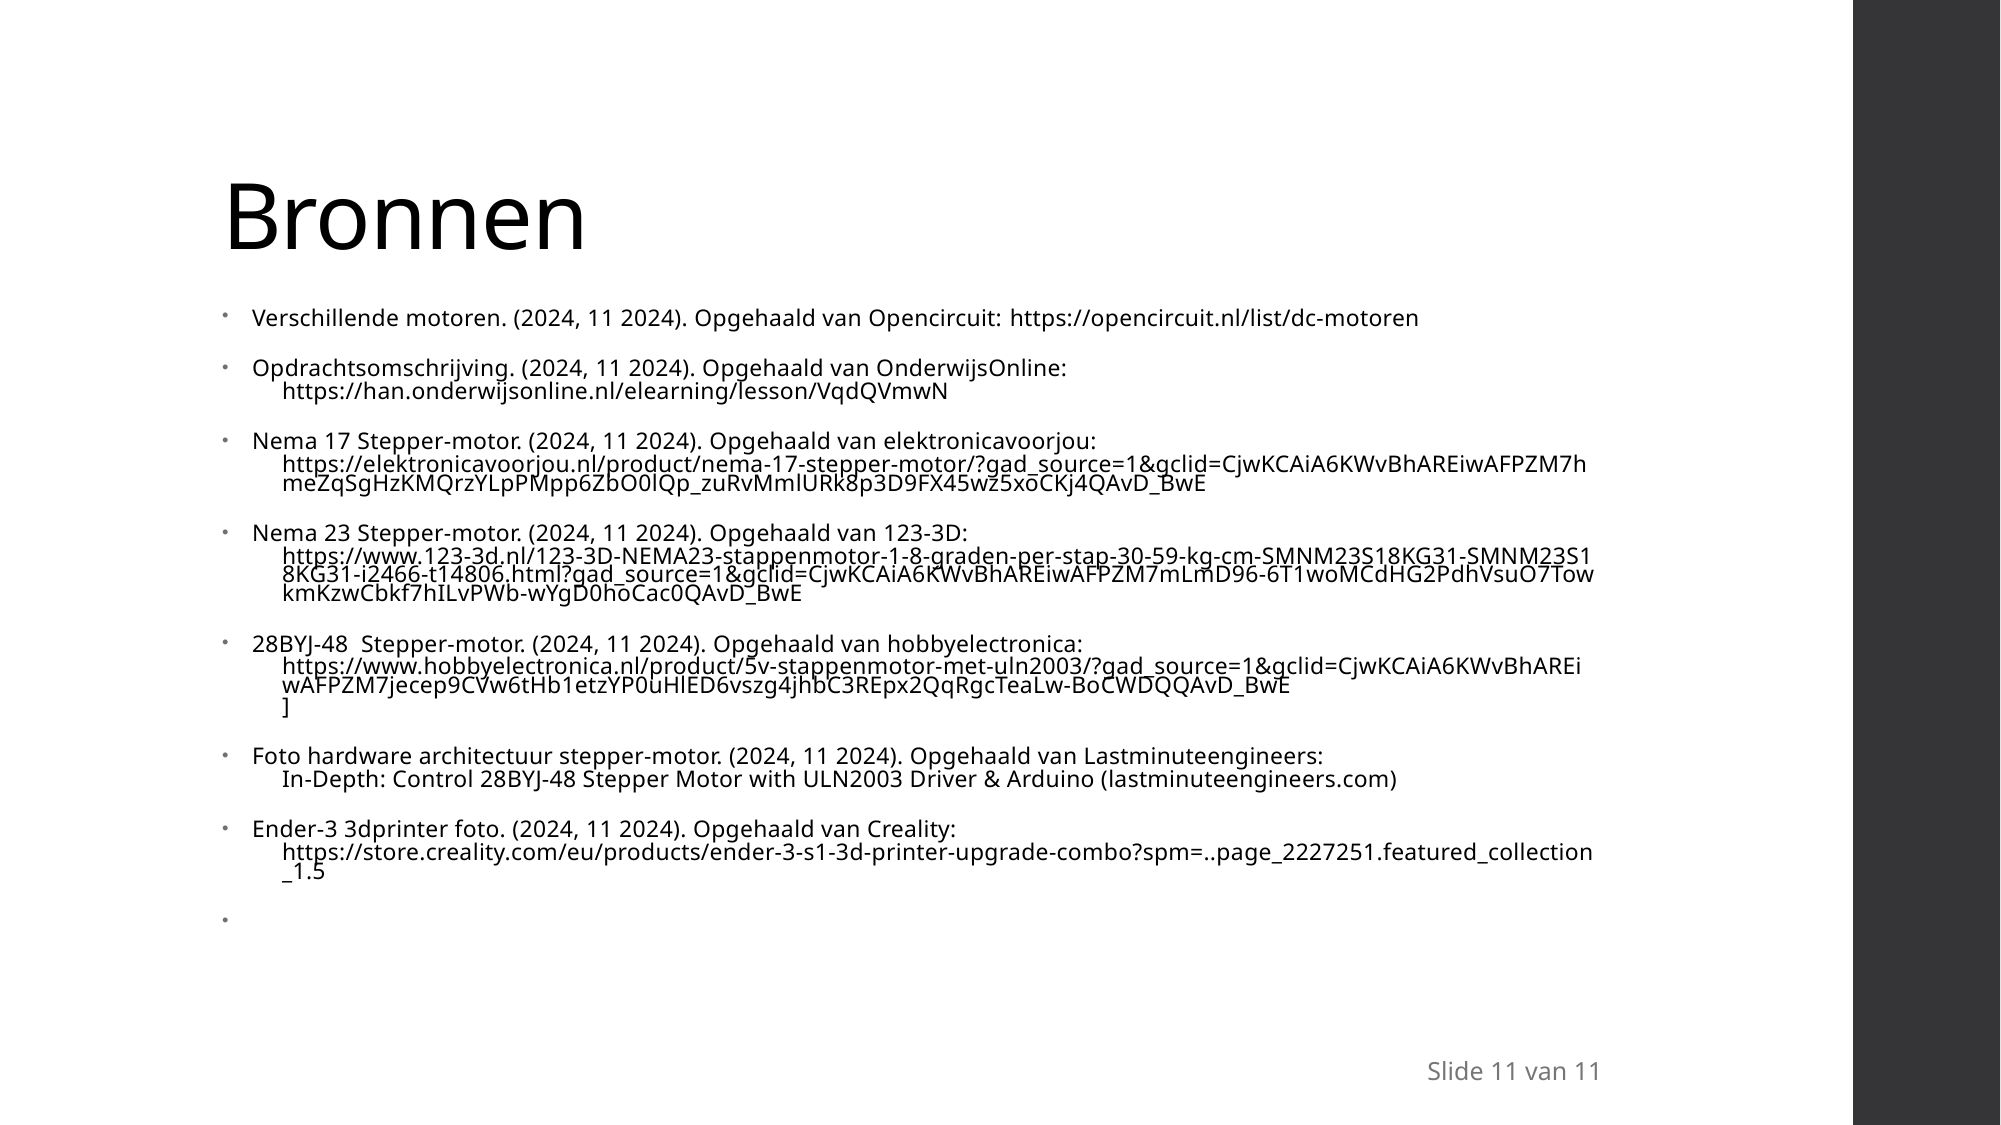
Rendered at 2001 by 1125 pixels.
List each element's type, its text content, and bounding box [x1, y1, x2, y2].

text_box Slide van 11 [1412, 1042, 1863, 1103]
title Bronnen [206, 60, 1797, 278]
list Verschillende motoren. (2024, 11 2024). Opgehaald van Opencircuit: https://opencircuit.nl/list/dc-motoren Opdrachtsomschrijving. (2024, 11 2024). Opgehaald van OnderwijsOnline: https://han.onderwijsonline.nl/elearning/lesson/VqdQVmwN Nema 17 Stepper-motor. (2024, 11 2024). Opgehaald van elektronicavoorjou: https://elektronicavoorjou.nl/product/nema-17-stepper-motor/?gad_source=1&gclid=CjwKCAiA6KWvBhAREiwAFPZM7hmeZqSgHzKMQrzYLpPMpp6ZbO0lQp_zuRvMmlURk8p3D9FX45wz5xoCKj4QAvD_BwE Nema 23 Stepper-motor. (2024, 11 2024). Opgehaald van 123-3D: https://www.123-3d.nl/123-3D-NEMA23-stappenmotor-1-8-graden-per-stap-30-59-kg-cm-SMNM23S18KG31-SMNM23S18KG31-i2466-t14806.html?gad_source=1&gclid=CjwKCAiA6KWvBhAREiwAFPZM7mLmD96-6T1woMCdHG2PdhVsuO7TowkmKzwCbkf7hILvPWb-wYgD0hoCac0QAvD_BwE 28BYJ-48 Stepper-motor. (2024, 11 2024). Opgehaald van hobbyelectronica: https://www.hobbyelectronica.nl/product/5v-stappenmotor-met-uln2003/?gad_source=1&gclid=CjwKCAiA6KWvBhAREiwAFPZM7jecep9CVw6tHb1etzYP0uHlED6vszg4jhbC3REpx2QqRgcTeaLw-BoCWDQQAvD_BwE] Foto hardware architectuur stepper-motor. (2024, 11 2024). Opgehaald van Lastminuteengineers: In-Depth: Control 28BYJ-48 Stepper Motor with ULN2003 Driver & Arduino (lastminuteengineers.com) Ender-3 3dprinter foto. (2024, 11 2024). Opgehaald van Creality: https://store.creality.com/eu/products/ender-3-s1-3d-printer-upgrade-combo?spm=..page_2227251.featured_collection_1.5 [206, 299, 1617, 1027]
